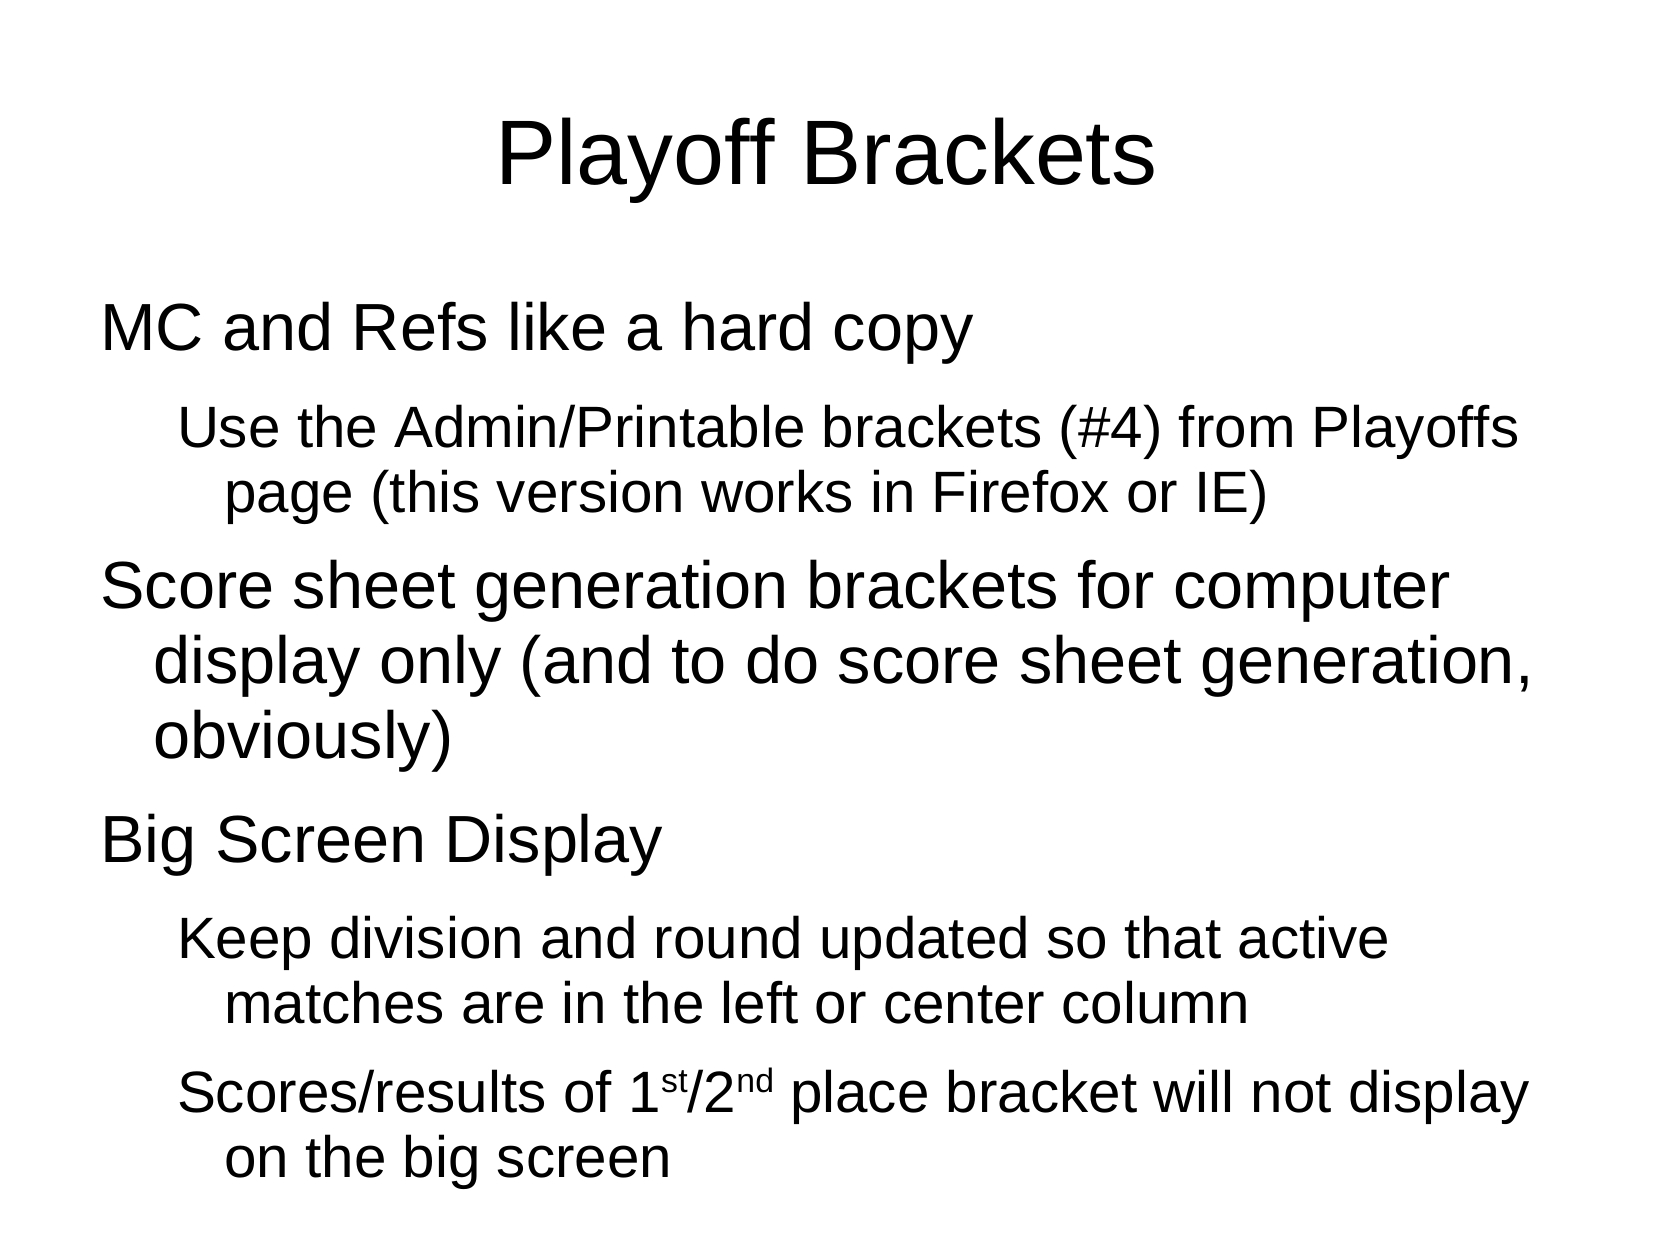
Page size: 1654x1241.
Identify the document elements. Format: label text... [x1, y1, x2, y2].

list MC and Refs like a hard copy Use the Admin/Printable brackets (#4) from Playoffs page (this version works in Firefox or IE) Score sheet generation brackets for computer display only (and to do score sheet generation, obviously) Big Screen Display Keep division and round updated so that active matches are in the left or center column Scores/results of 1st/2nd place bracket will not display on the big screen [82, 290, 1571, 1193]
title Playoff Brackets [82, 49, 1571, 257]
